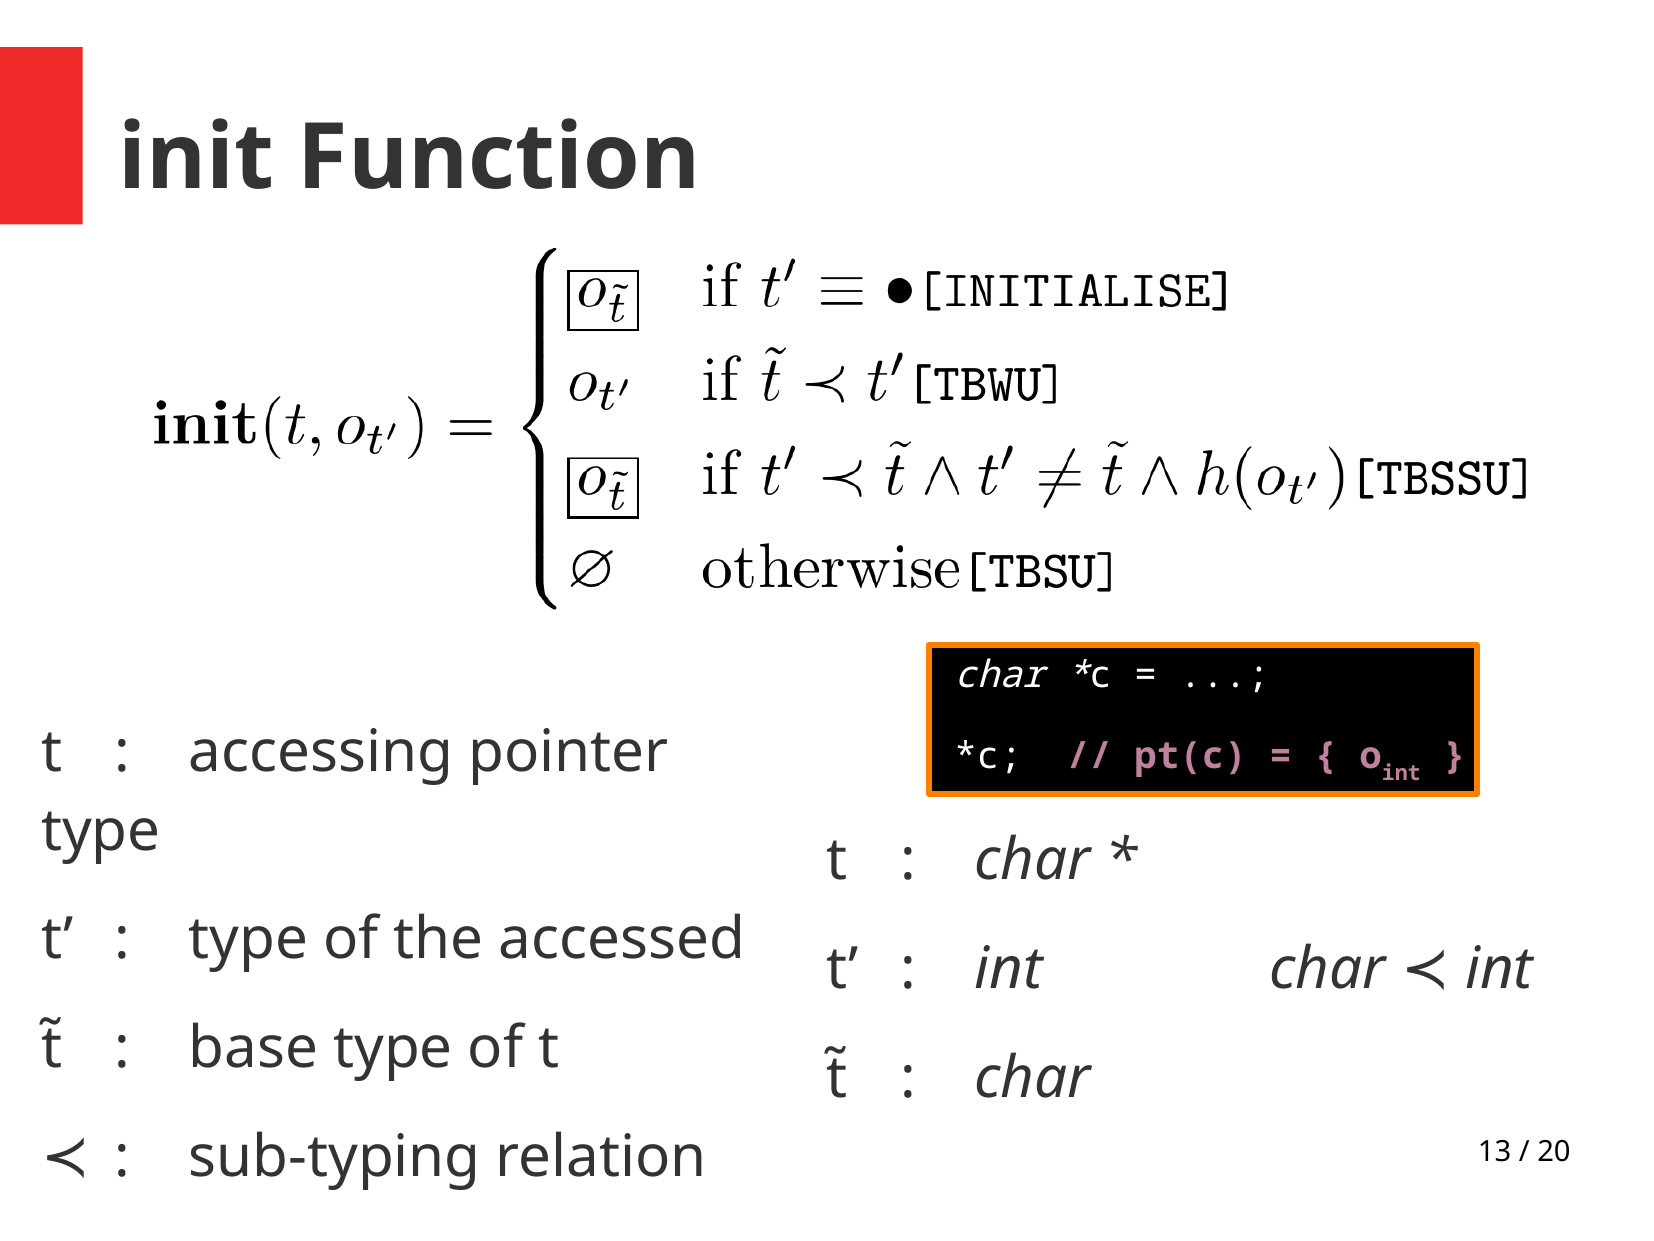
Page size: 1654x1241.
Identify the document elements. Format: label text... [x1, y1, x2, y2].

picture [118, 236, 1536, 638]
title init Function [118, 49, 1571, 257]
list t : char * t’ : int char ≺ int t̃ : char [826, 708, 1567, 1179]
list char *c = ...; *c; // pt(c) = { oint } [928, 644, 1478, 708]
list t : accessing pointer type t’ : type of the accessed t̃ : base type of t ≺ : sub-typing relation [41, 708, 782, 1179]
